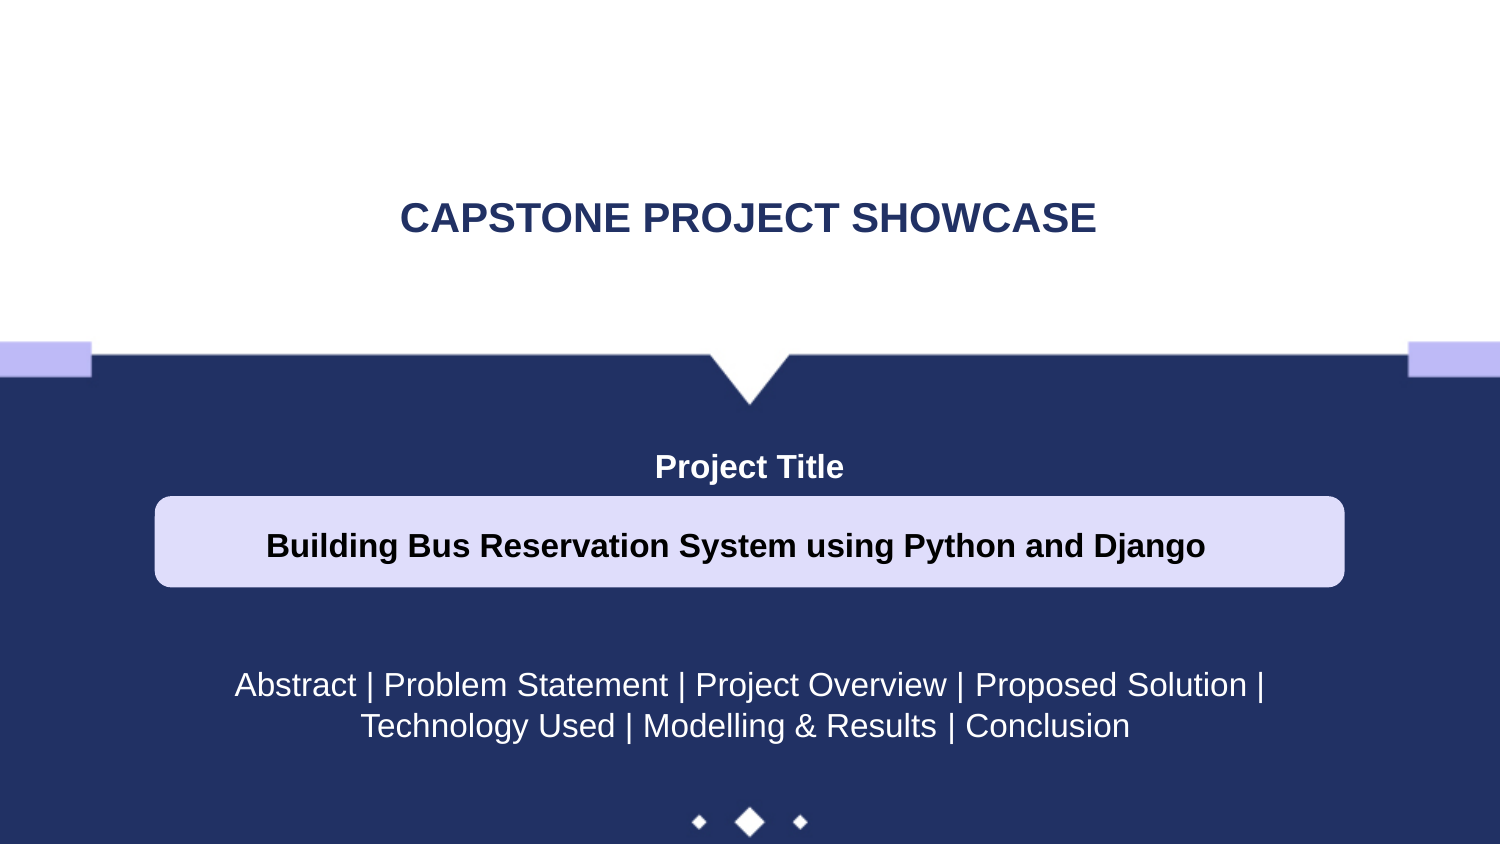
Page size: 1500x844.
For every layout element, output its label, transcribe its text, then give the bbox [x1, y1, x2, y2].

picture [0, 0, 1500, 844]
text_box CAPSTONE PROJECT SHOWCASE [397, 159, 1100, 242]
text_box Building Bus Reservation System using Python and Django [257, 522, 1216, 564]
text_box Project Title [635, 443, 865, 486]
text_box Abstract | Problem Statement | Project Overview | Proposed Solution | Technology Used | Modelling & Results | Conclusion [209, 661, 1291, 745]
text_box [156, 498, 1343, 586]
